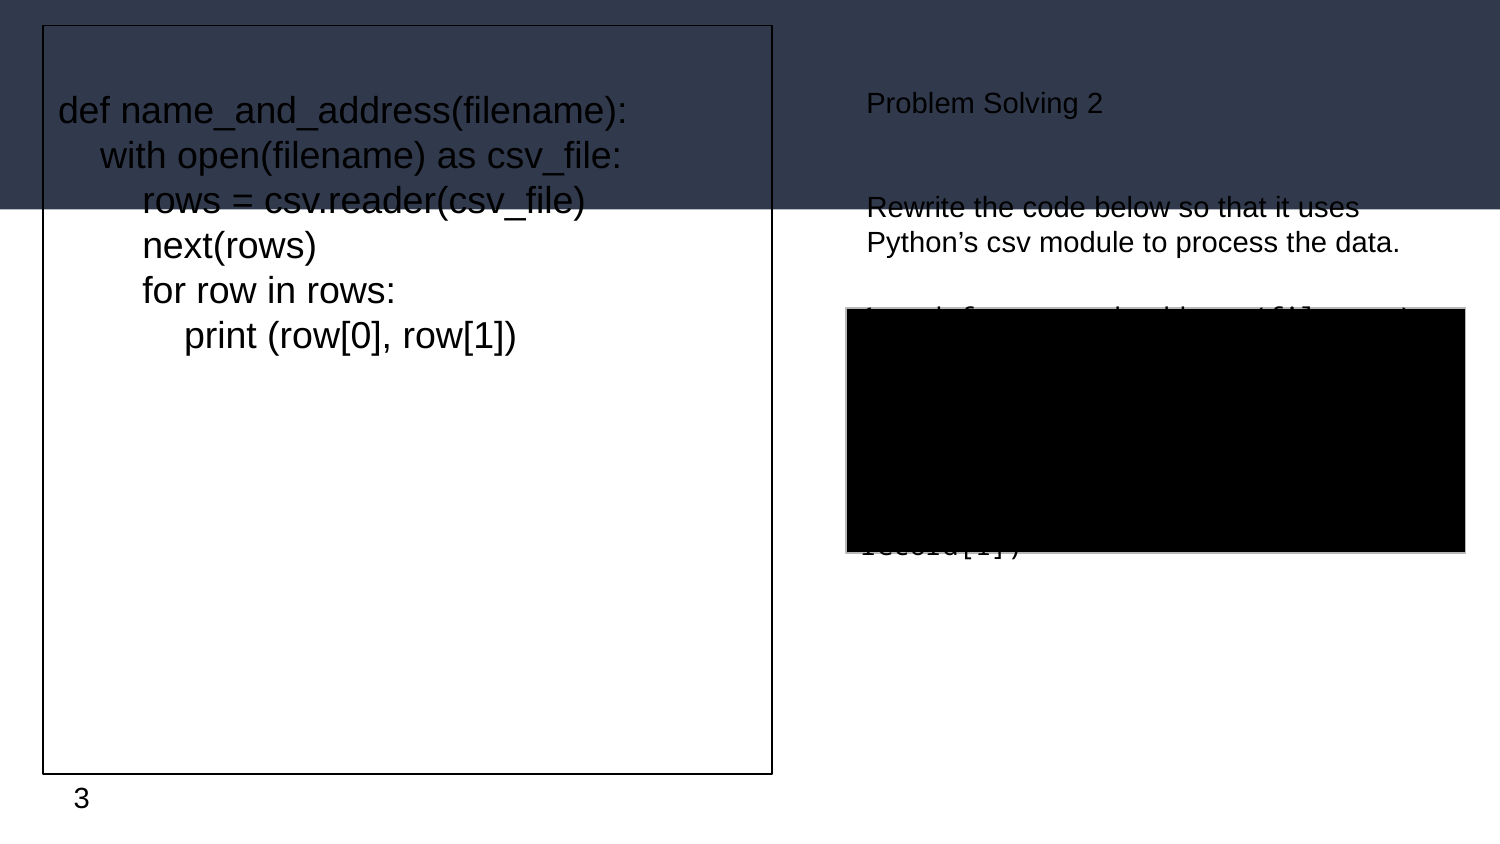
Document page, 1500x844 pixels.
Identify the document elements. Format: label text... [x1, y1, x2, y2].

text_box 1 def name_and_address(filename): 2 with open(filename) as csv_file: 3 next(csv_file) 4 for line in csv_file: 5 record = line.split() 6 print(record[0], record[1]) [845, 307, 1466, 553]
text_box def name_and_address(filename): with open(filename) as csv_file: rows = csv.reader(csv_file) next(rows) for row in rows: print (row[0], row[1]) [43, 25, 773, 775]
title Problem Solving 2 [851, 69, 1460, 173]
slide_number <number> [14, 764, 105, 830]
list Rewrite the code below so that it uses Python’s csv module to process the data. [851, 173, 1460, 287]
